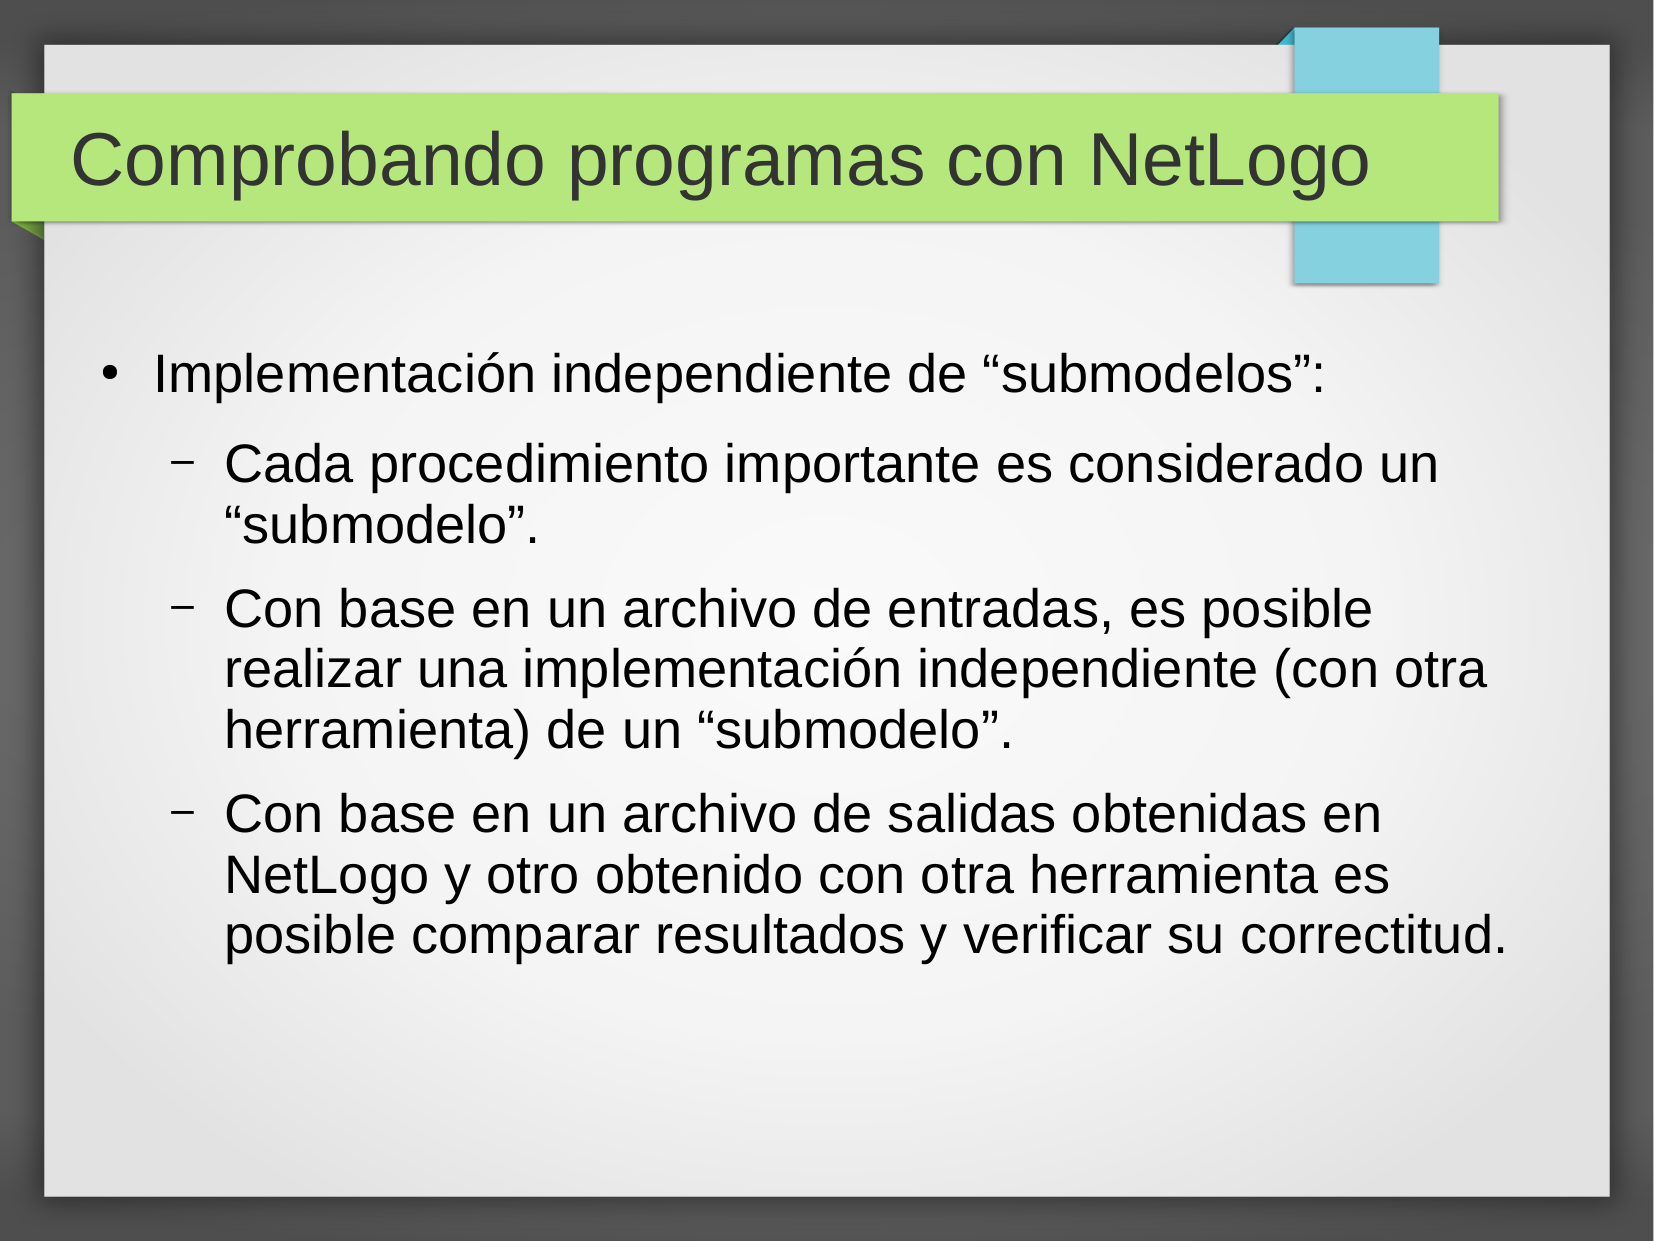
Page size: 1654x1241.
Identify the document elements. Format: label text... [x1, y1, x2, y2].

list Implementación independiente de “submodelos”: Cada procedimiento importante es considerado un “submodelo”. Con base en un archivo de entradas, es posible realizar una implementación independiente (con otra herramienta) de un “submodelo”. Con base en un archivo de salidas obtenidas en NetLogo y otro obtenido con otra herramienta es posible comparar resultados y verificar su correctitud. [82, 343, 1538, 1063]
title Comprobando programas con NetLogo [70, 106, 1441, 213]
picture [0, 0, 1654, 1241]
